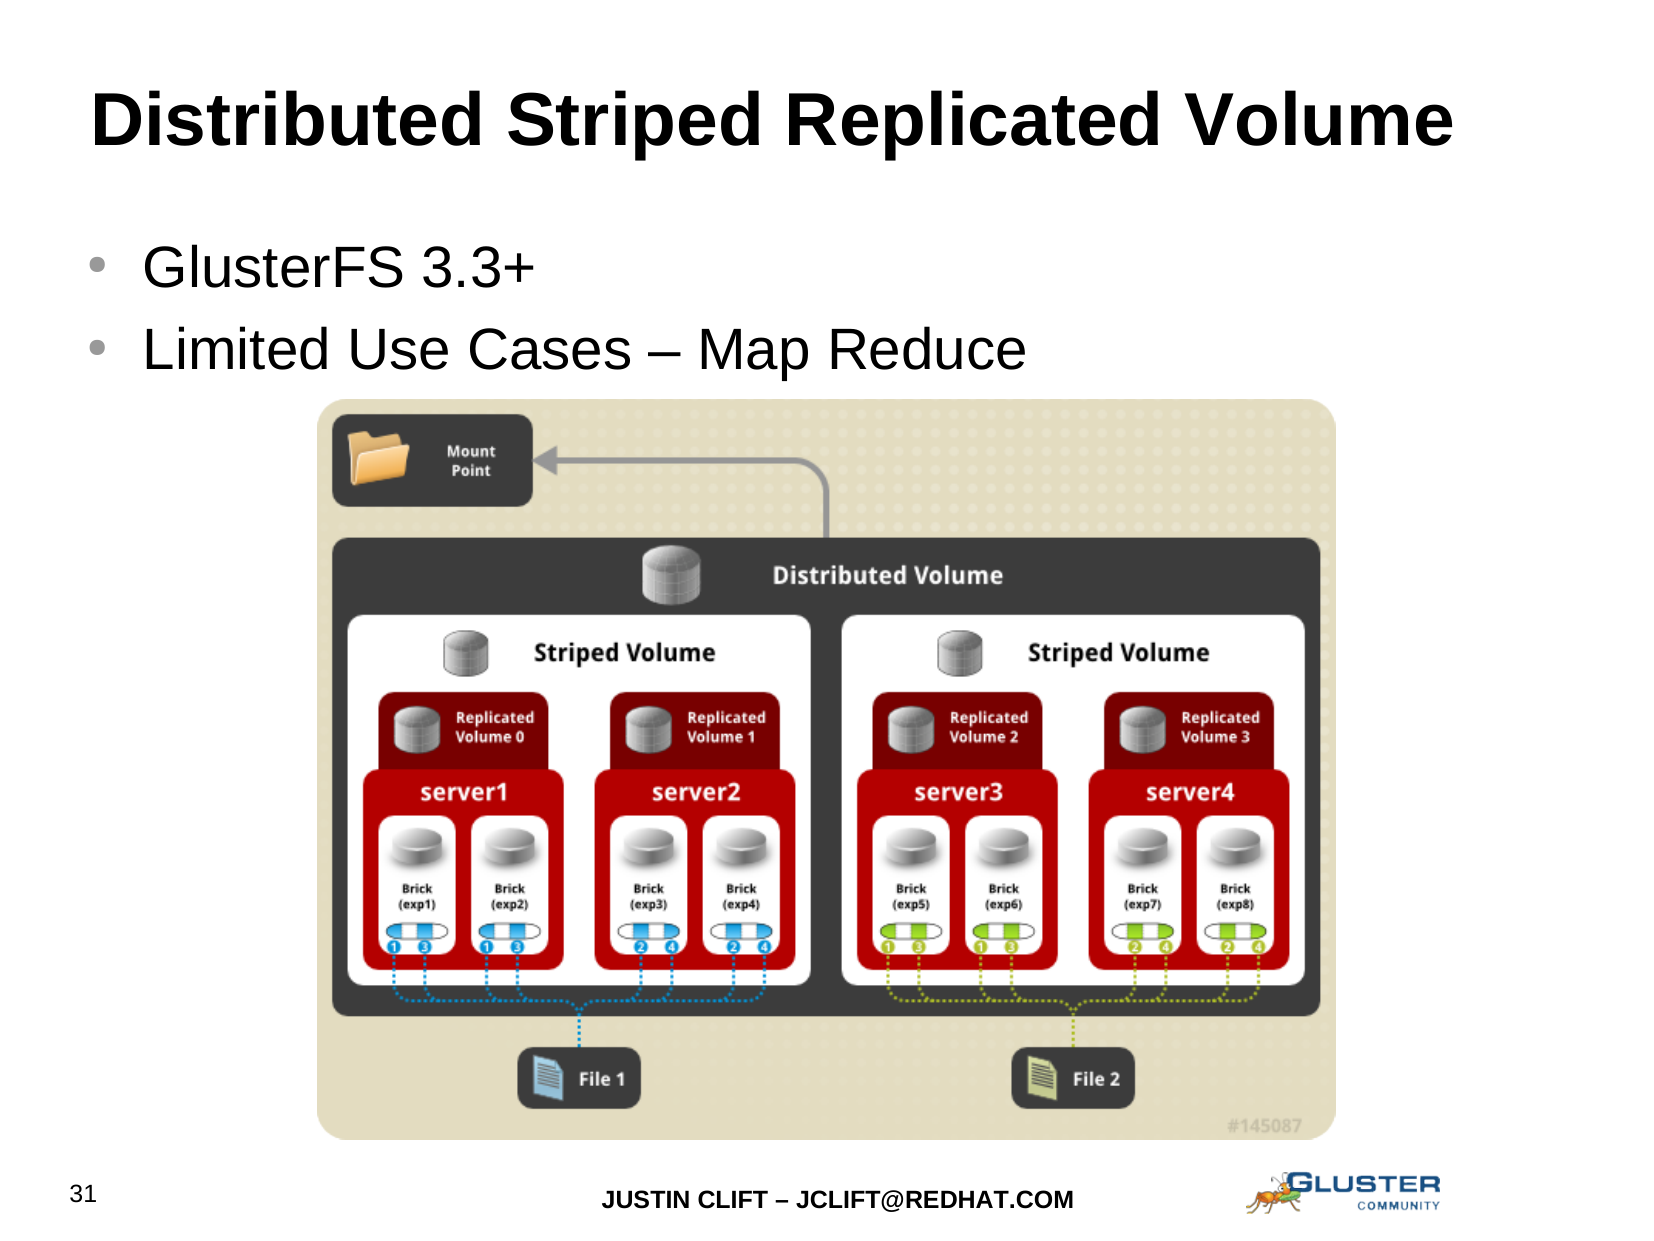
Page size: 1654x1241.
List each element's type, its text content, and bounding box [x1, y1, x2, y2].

list GlusterFS 3.3+ Limited Use Cases – Map Reduce [86, 232, 1576, 1111]
picture [1246, 1170, 1440, 1215]
title Distributed Striped Replicated Volume [90, 15, 1579, 223]
picture [317, 399, 1336, 1141]
